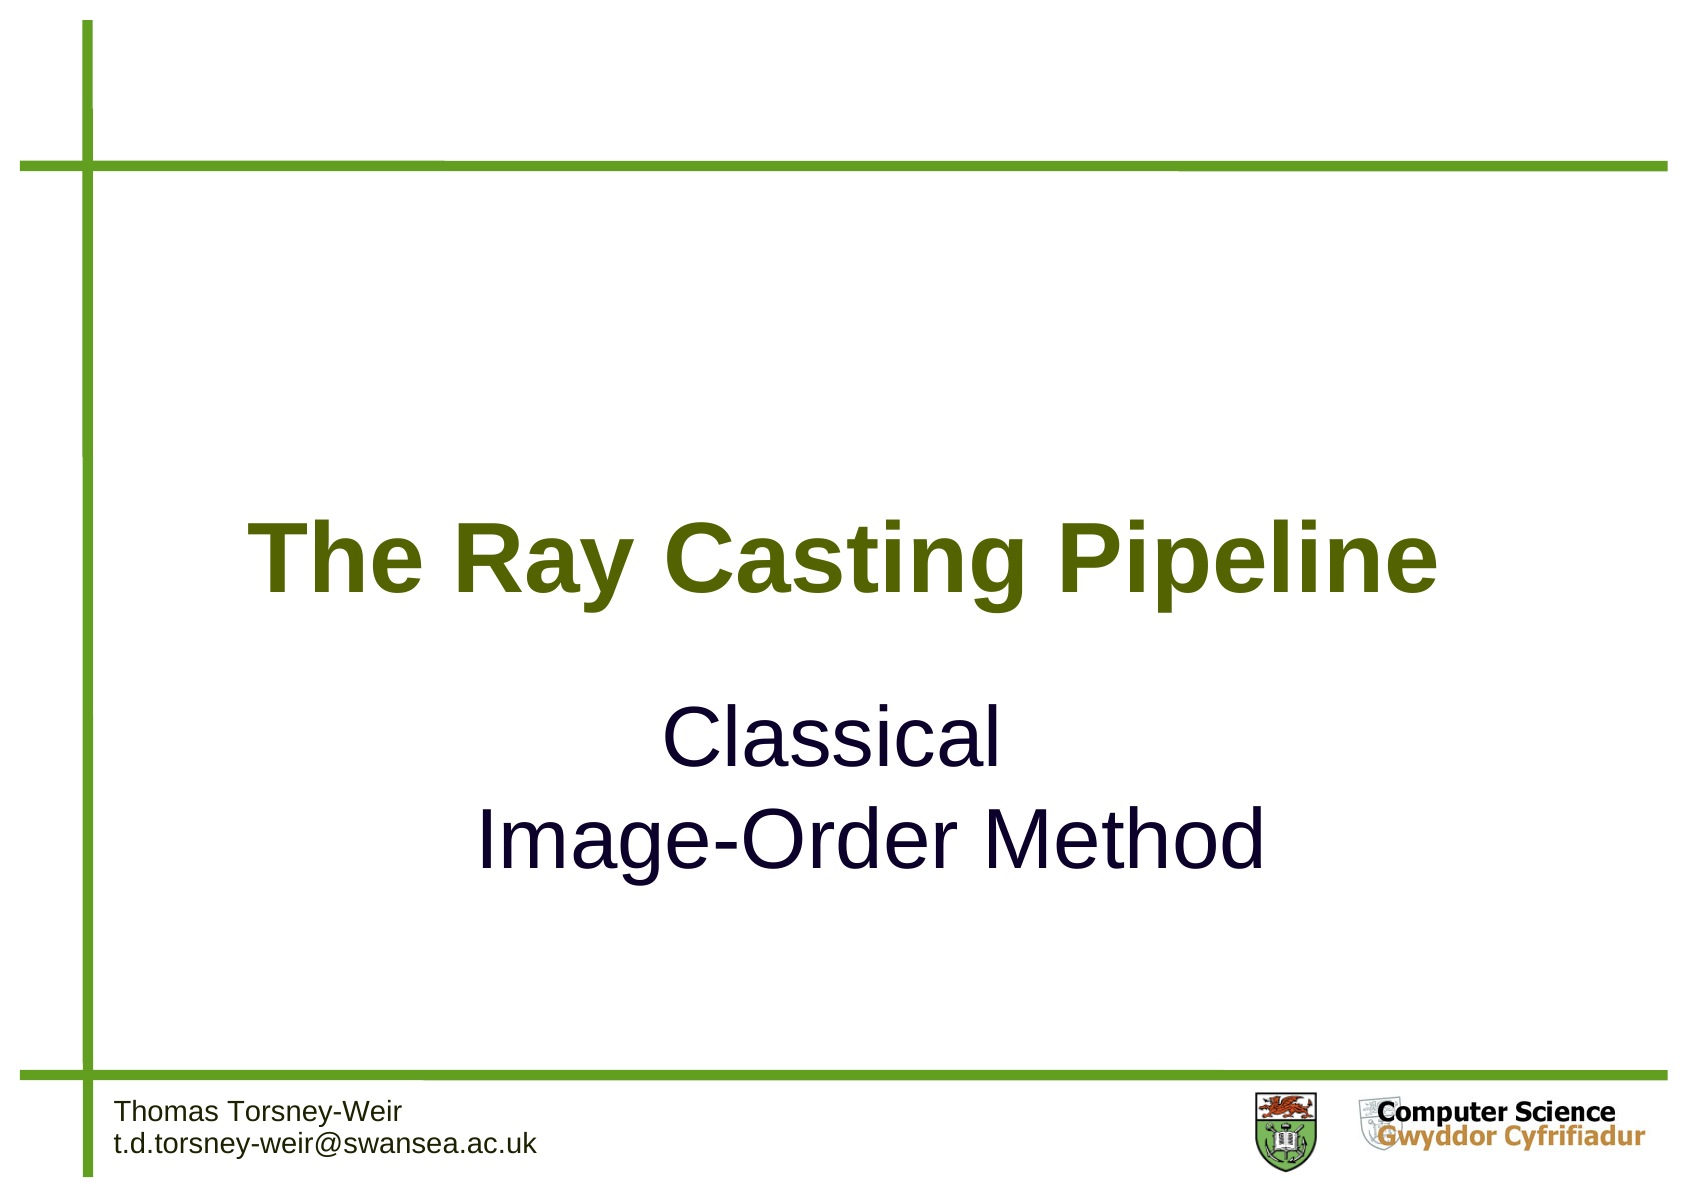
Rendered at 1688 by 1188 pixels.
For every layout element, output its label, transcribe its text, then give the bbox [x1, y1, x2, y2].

picture [1240, 1092, 1654, 1173]
subtitle Classical Image-Order Method [253, 672, 1435, 977]
title The Ray Casting Pipeline [126, 494, 1562, 624]
